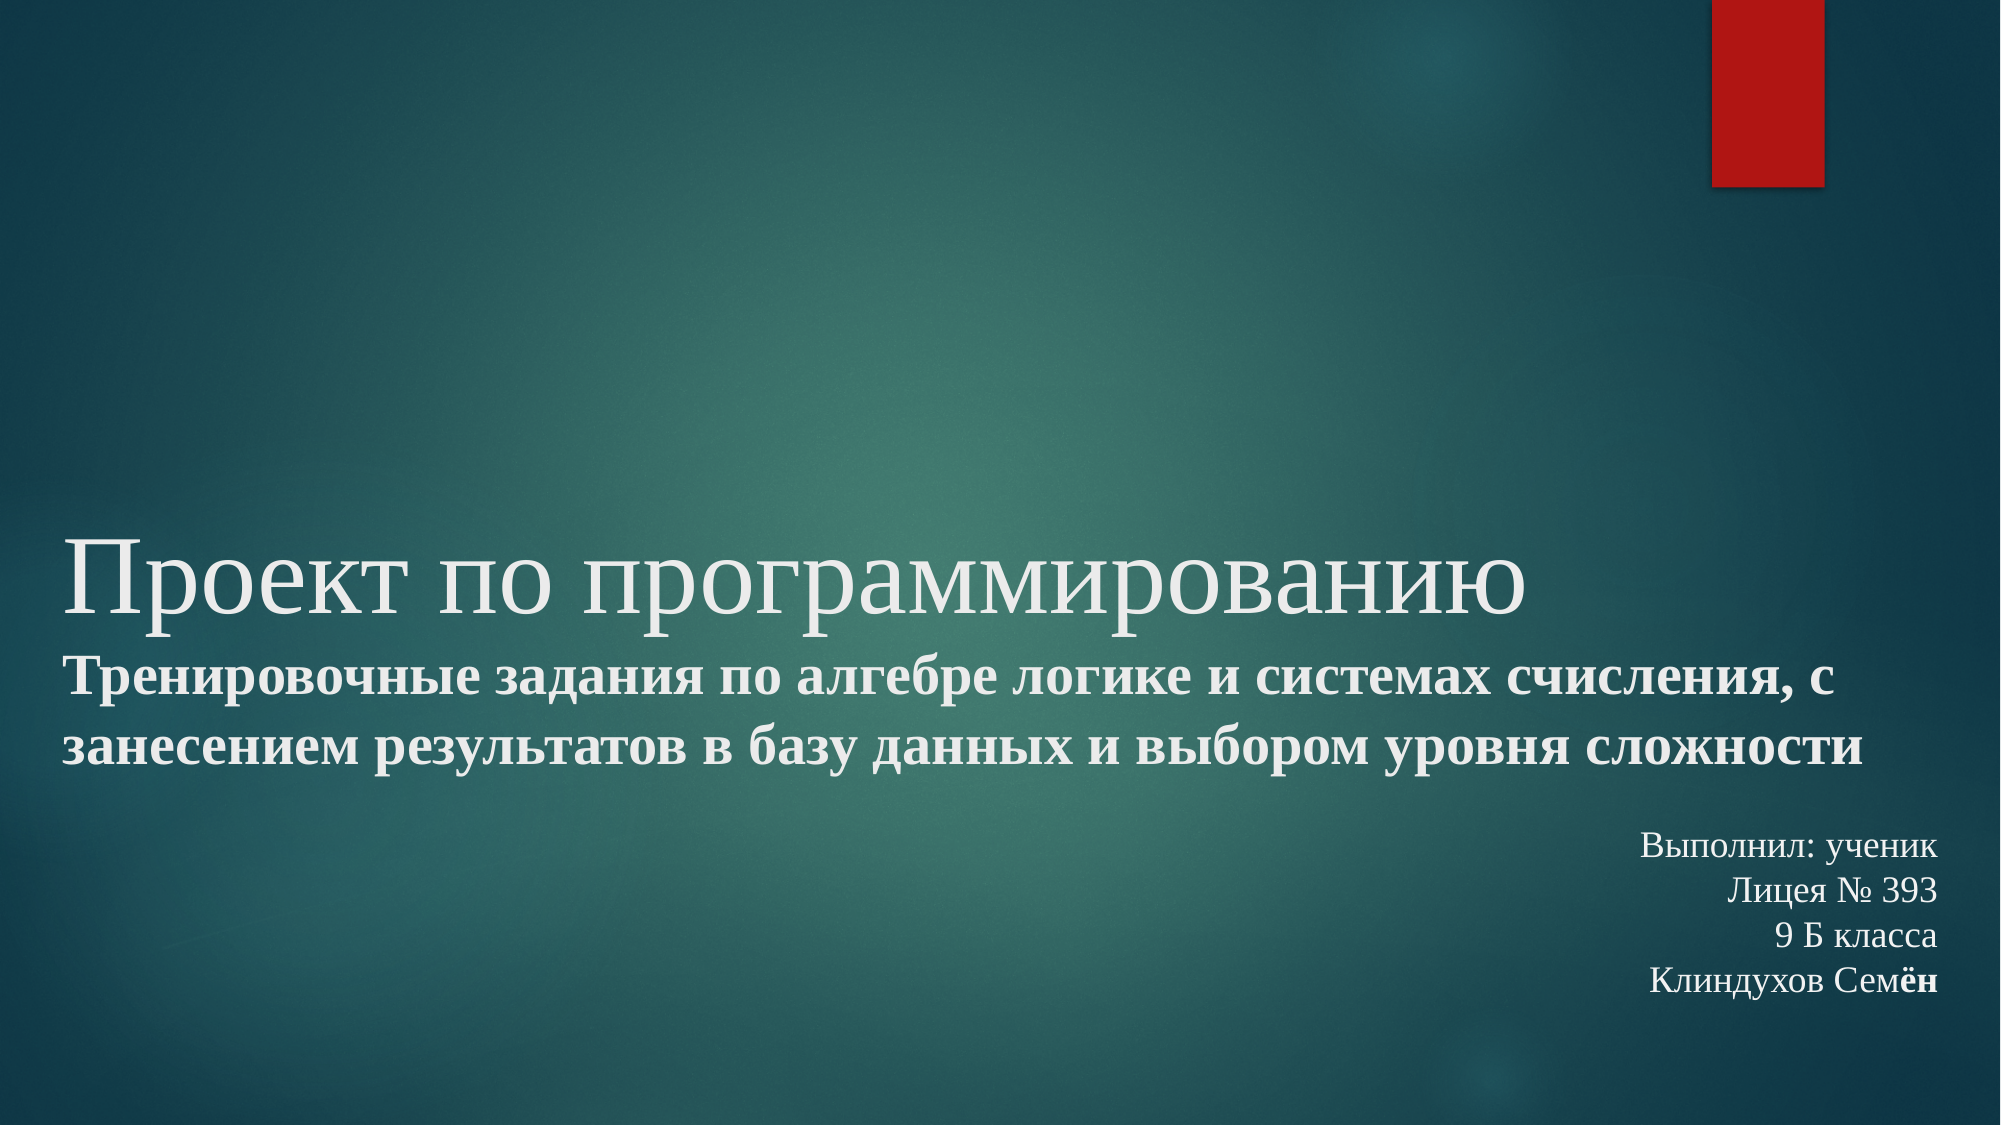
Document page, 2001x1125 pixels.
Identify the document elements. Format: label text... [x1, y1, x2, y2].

text_box Выполнил: ученик Лицея № 393 9 Б класса Клиндухов Семён [999, 812, 1953, 1008]
picture [0, 0, 2001, 1125]
title Проект по программированию Тренировочные задания по алгебре логике и системах счисления, с занесением результатов в базу данных и выбором уровня сложности [48, 237, 1911, 784]
